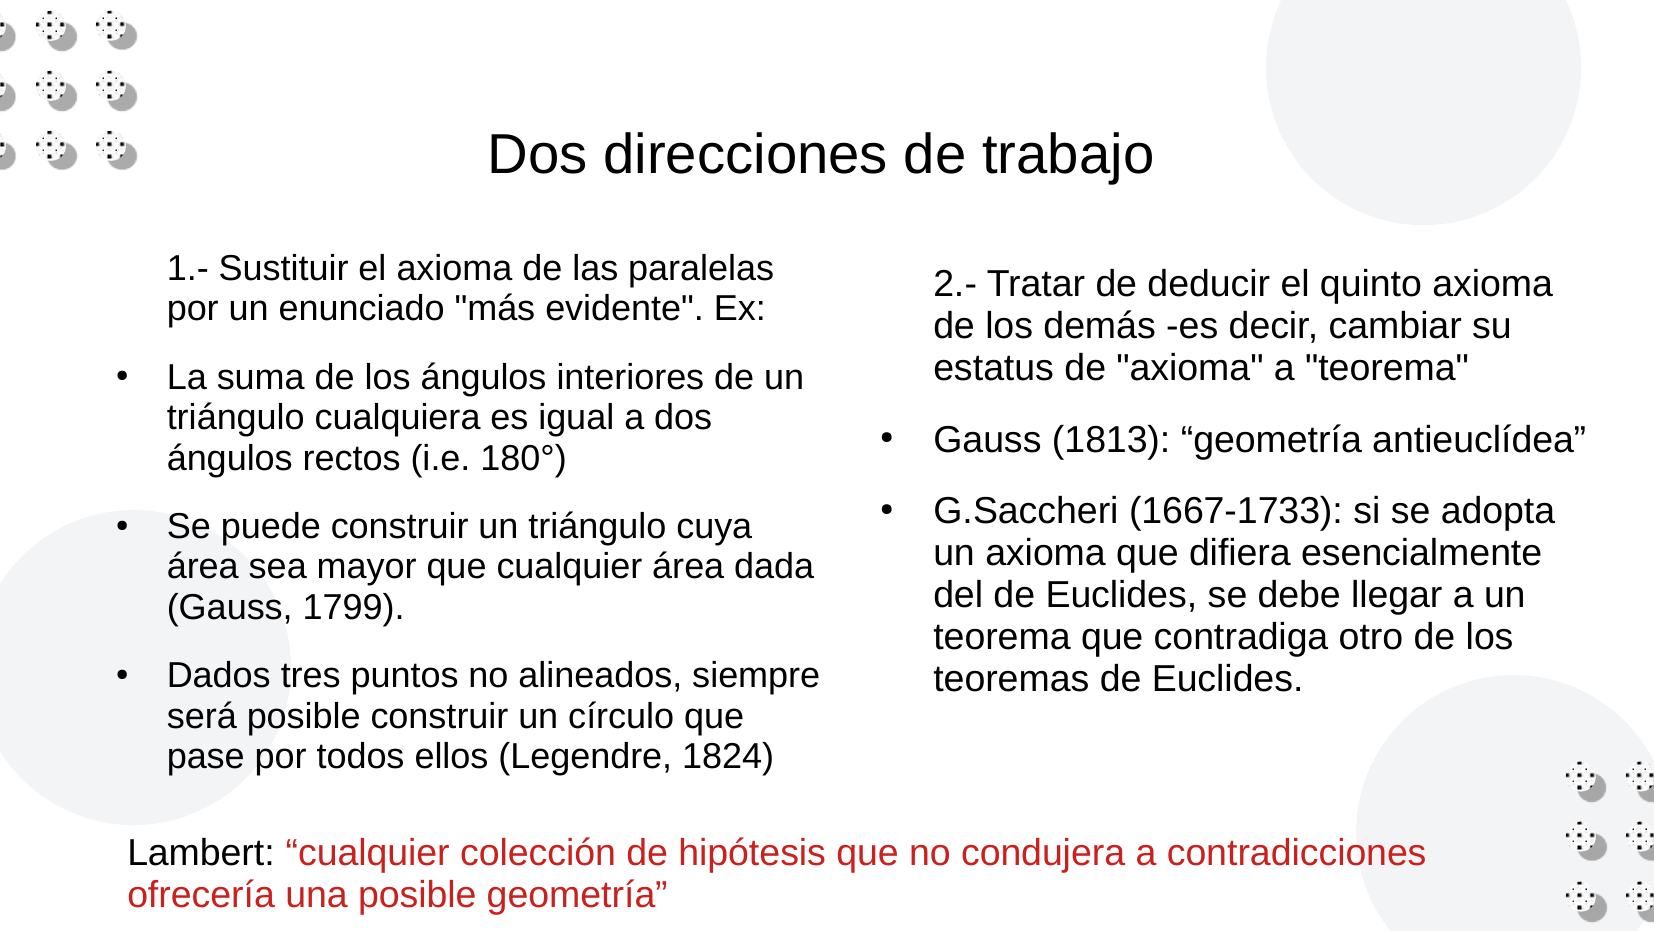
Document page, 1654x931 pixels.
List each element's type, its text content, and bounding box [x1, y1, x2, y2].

picture [0, 13, 6, 38]
picture [35, 70, 66, 101]
picture [99, 70, 123, 76]
picture [1576, 881, 1596, 912]
list 2.- Tratar de deducir el quinto axioma de los demás -es decir, cambiar su estatus de "axioma" a "teorema" Gauss (1813): “geometría antieuclídea” G.Saccheri (1667-1733): si se adopta un axioma que difiera esencialmente del de Euclides, se debe llegar a un teorema que contradiga otro de los teoremas de Euclides. [862, 262, 1589, 718]
picture [35, 10, 66, 41]
list 1.- Sustituir el axioma de las paralelas por un enunciado "más evidente". Ex: La suma de los ángulos interiores de un triángulo cualquiera es igual a dos ángulos rectos (i.e. 180°) Se puede construir un triángulo cuya área sea mayor que cualquier área dada (Gauss, 1799). Dados tres puntos no alineados, siempre será posible construir un círculo que pase por todos ellos (Legendre, 1824) [98, 248, 826, 788]
title Dos direcciones de trabajo [76, 76, 1565, 233]
picture [1572, 821, 1596, 852]
picture [1625, 821, 1654, 852]
picture [95, 10, 126, 41]
text_box Lambert: “cualquier colección de hipótesis que no condujera a contradicciones ofrecería una posible geometría” [112, 824, 1576, 931]
picture [0, 133, 7, 158]
picture [1625, 761, 1654, 792]
picture [0, 73, 6, 98]
picture [1625, 881, 1654, 912]
picture [35, 130, 67, 161]
picture [1565, 761, 1596, 792]
